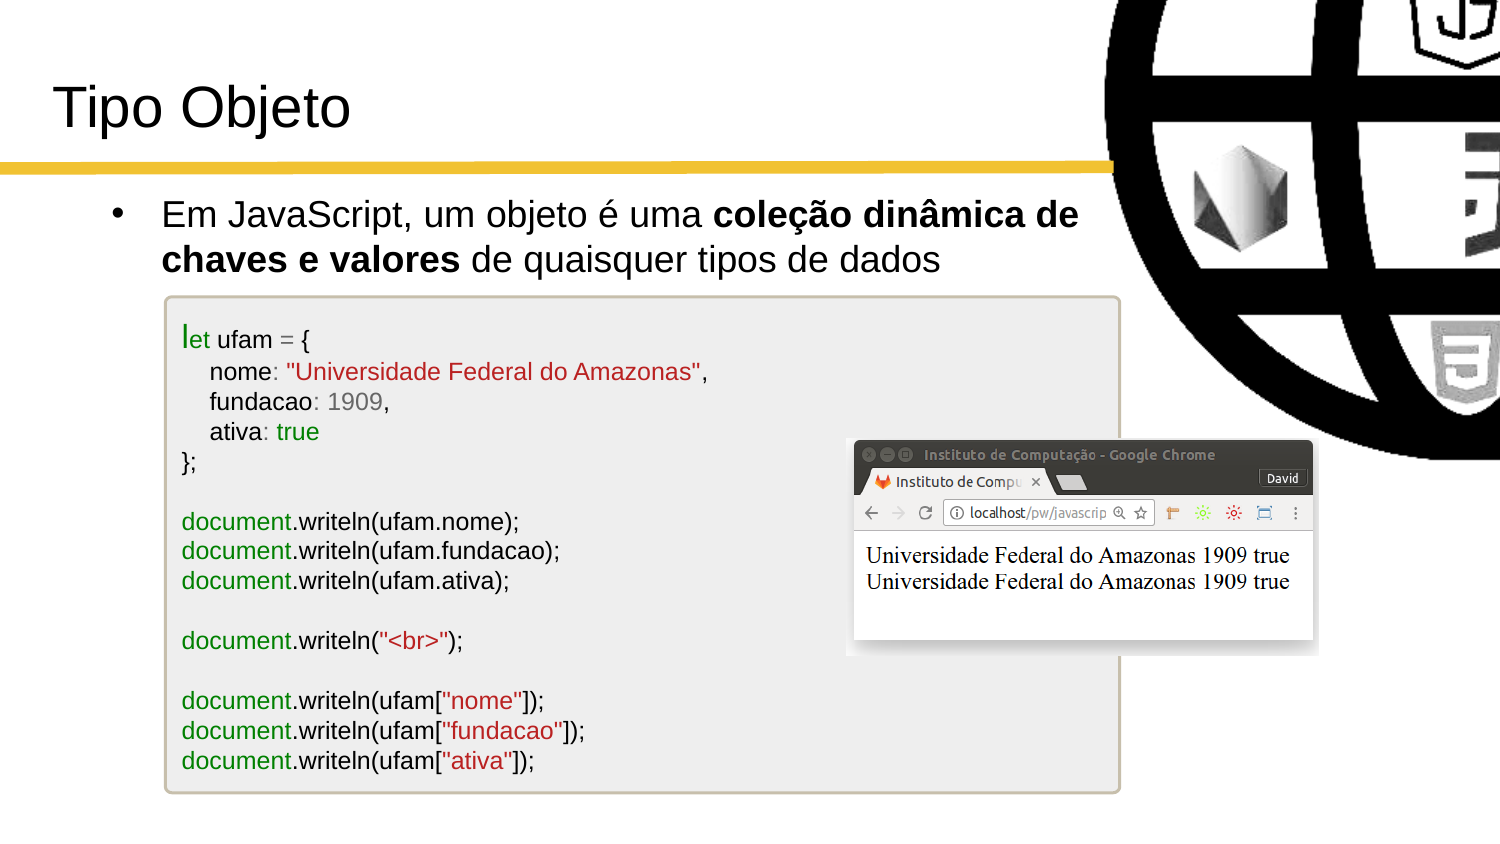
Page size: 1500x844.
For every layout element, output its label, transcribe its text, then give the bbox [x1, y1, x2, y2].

text_box Em JavaScript, um objeto é uma coleção dinâmica de chaves e valores de quaisquer tipos de dados [90, 182, 1120, 790]
picture [846, 0, 1500, 656]
text_box let ufam = { nome: "Universidade Federal do Amazonas", fundacao: 1909, ativa: true }; document.writeln(ufam.nome); document.writeln(ufam.fundacao); document.writeln(ufam.ativa); document.writeln("<br>"); document.writeln(ufam["nome"]); document.writeln(ufam["fundacao"]); document.writeln(ufam["ativa"]); [165, 296, 1120, 793]
text_box Tipo Objeto [37, 33, 1463, 175]
